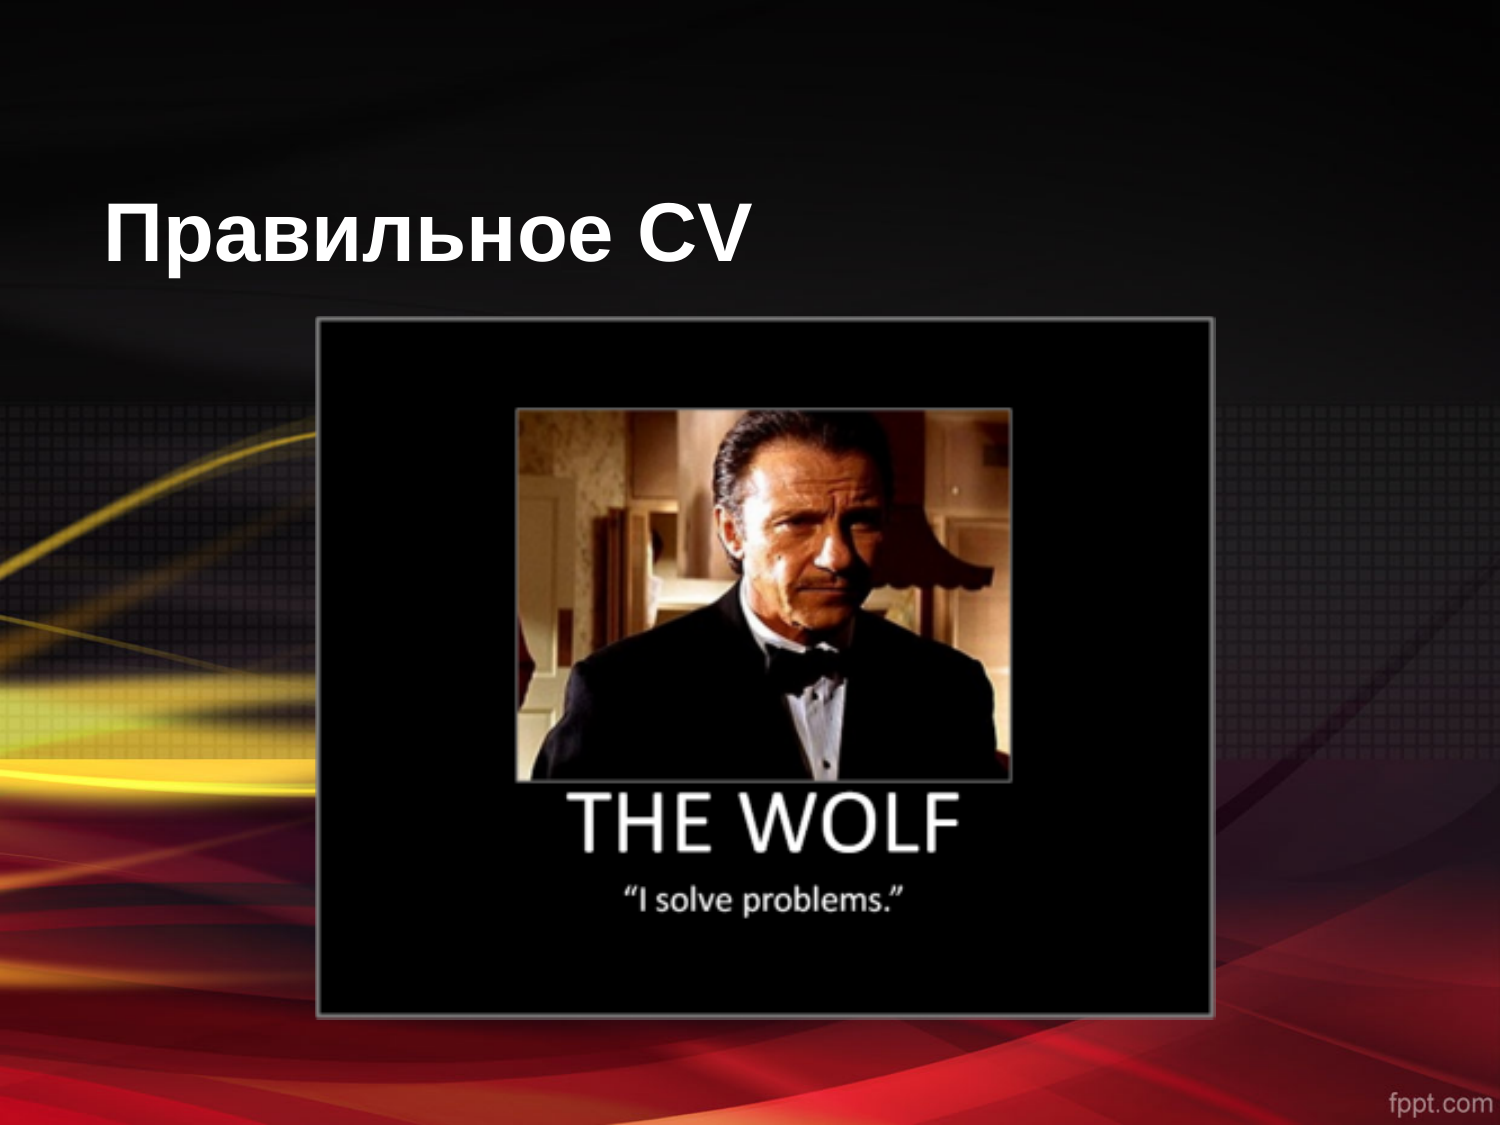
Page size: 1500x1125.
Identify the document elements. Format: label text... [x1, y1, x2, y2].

title Правильное CV [89, 36, 1021, 421]
picture [0, 0, 1500, 1125]
